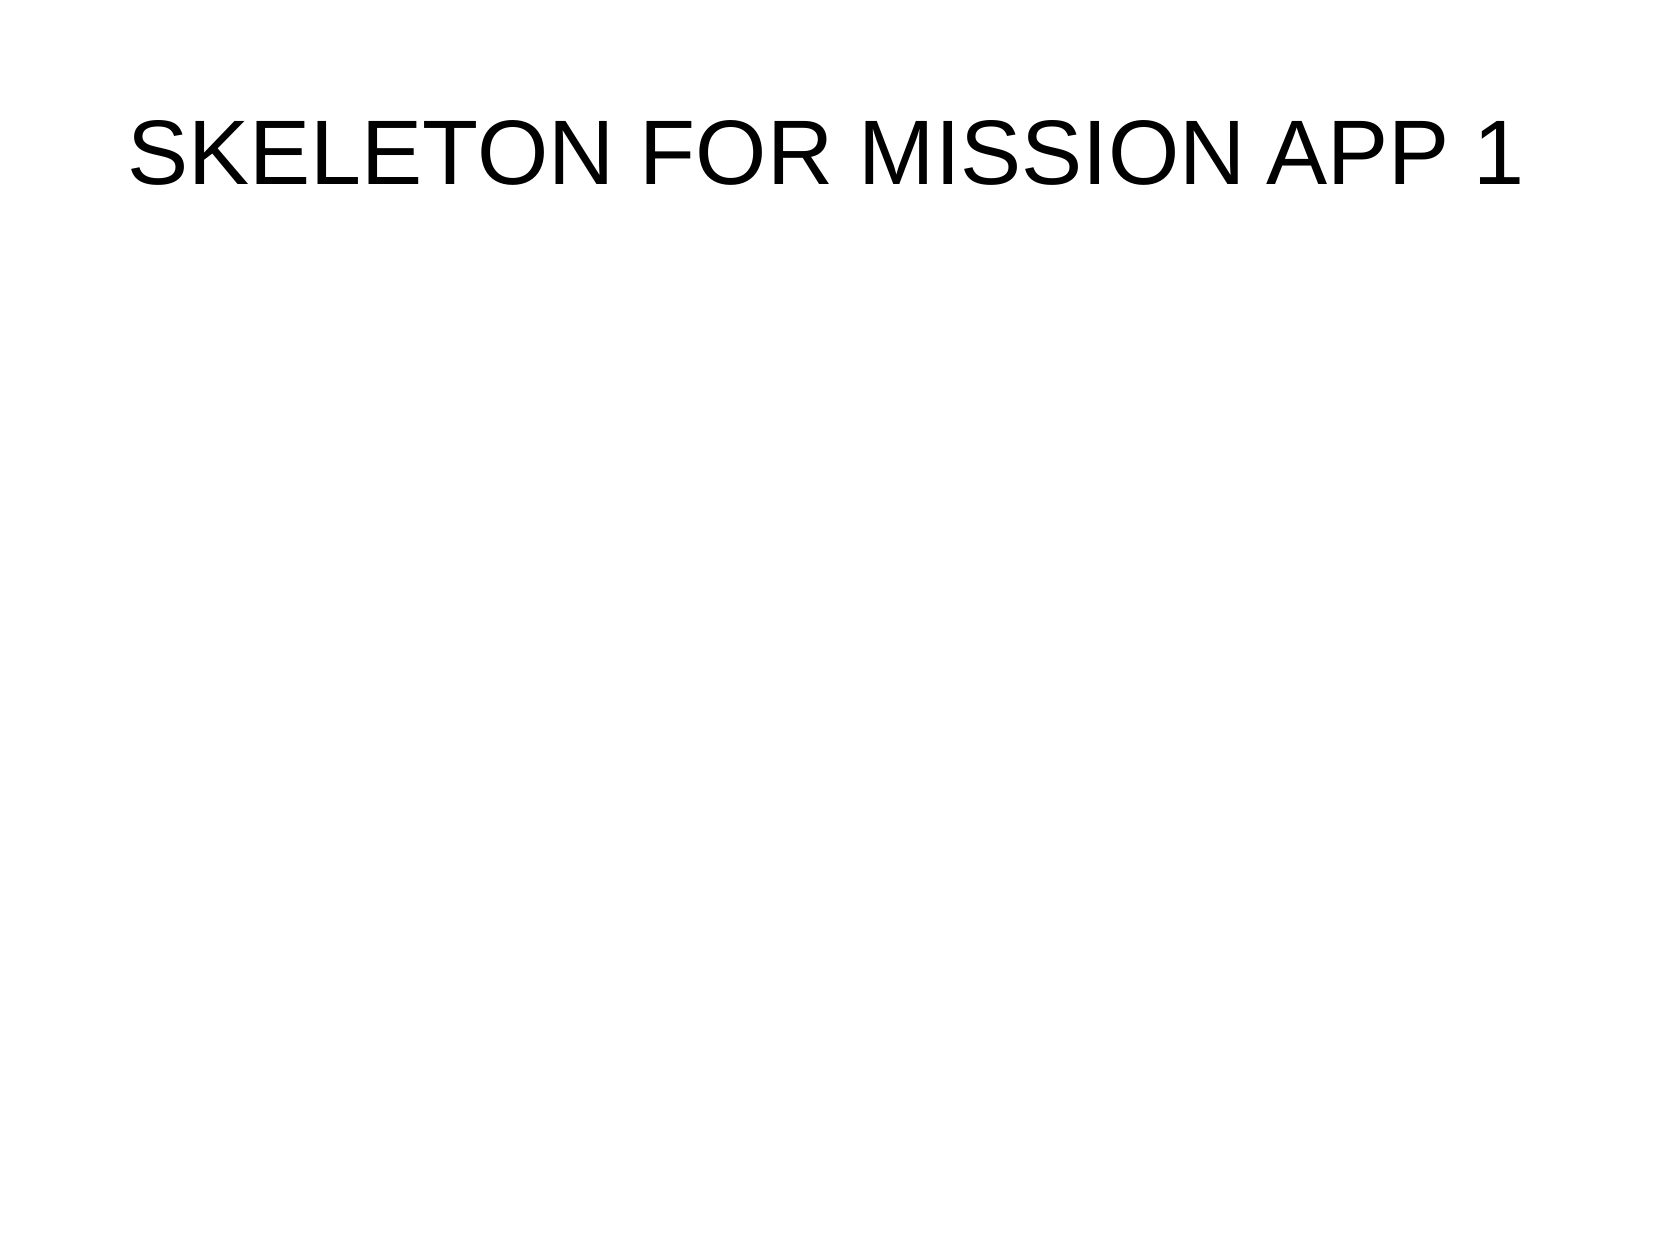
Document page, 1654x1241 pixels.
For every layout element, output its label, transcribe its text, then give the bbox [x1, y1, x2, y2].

title SKELETON FOR MISSION APP 1 [82, 49, 1571, 257]
